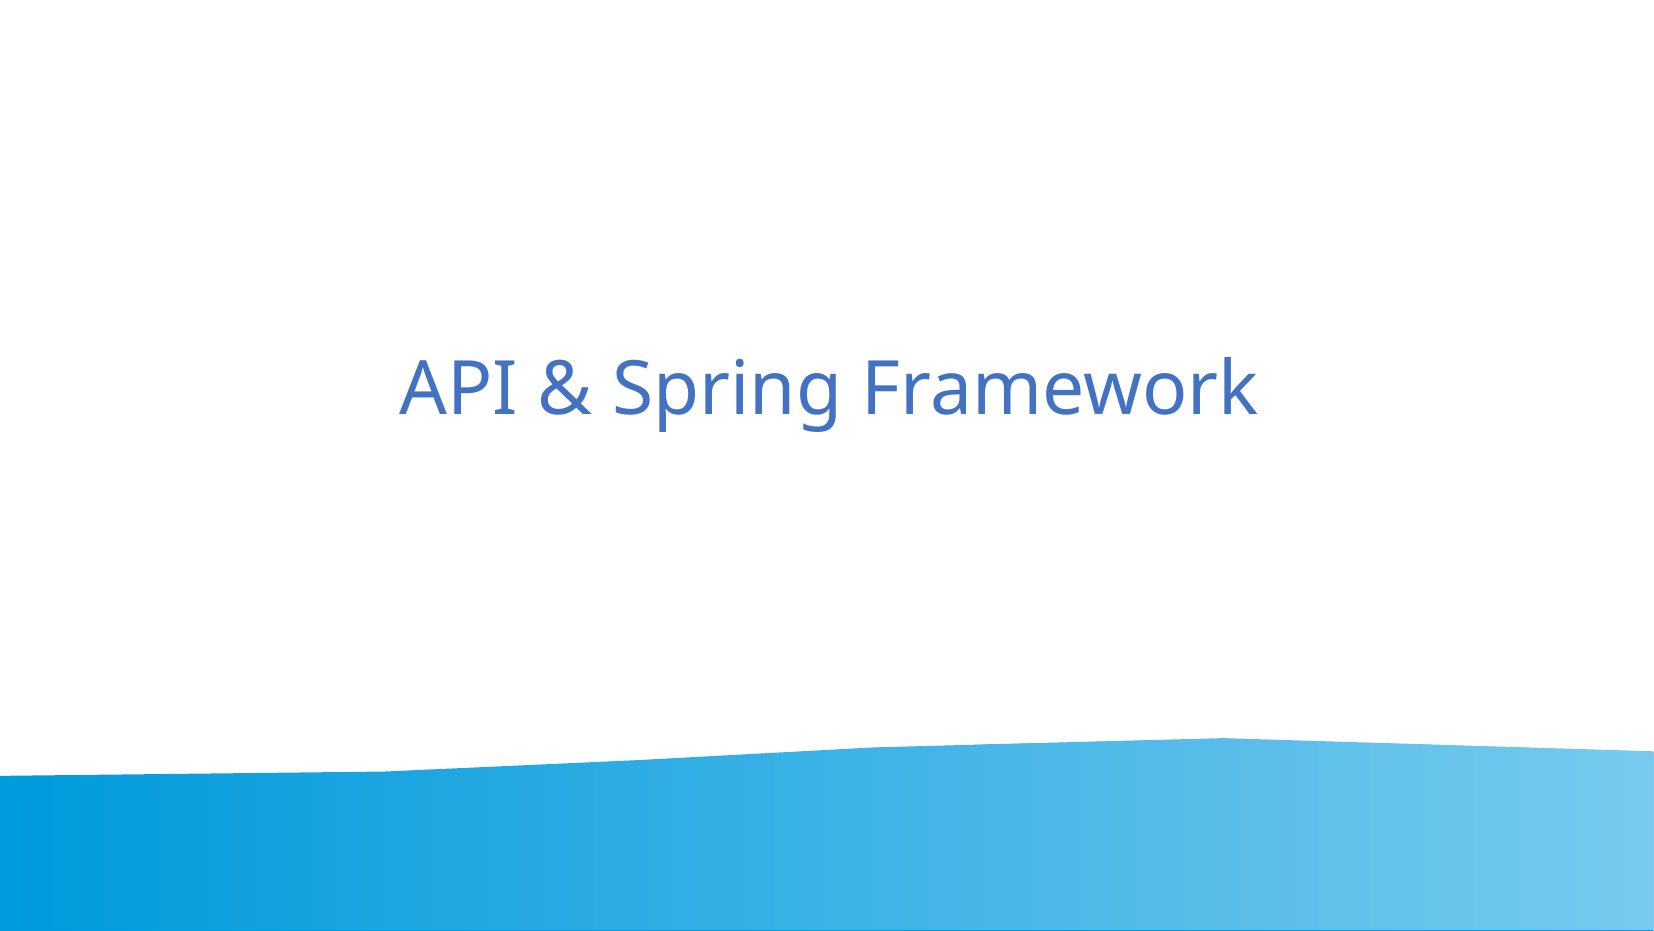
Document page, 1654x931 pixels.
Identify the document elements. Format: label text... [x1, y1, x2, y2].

title API & Spring Framework [380, 337, 1281, 488]
